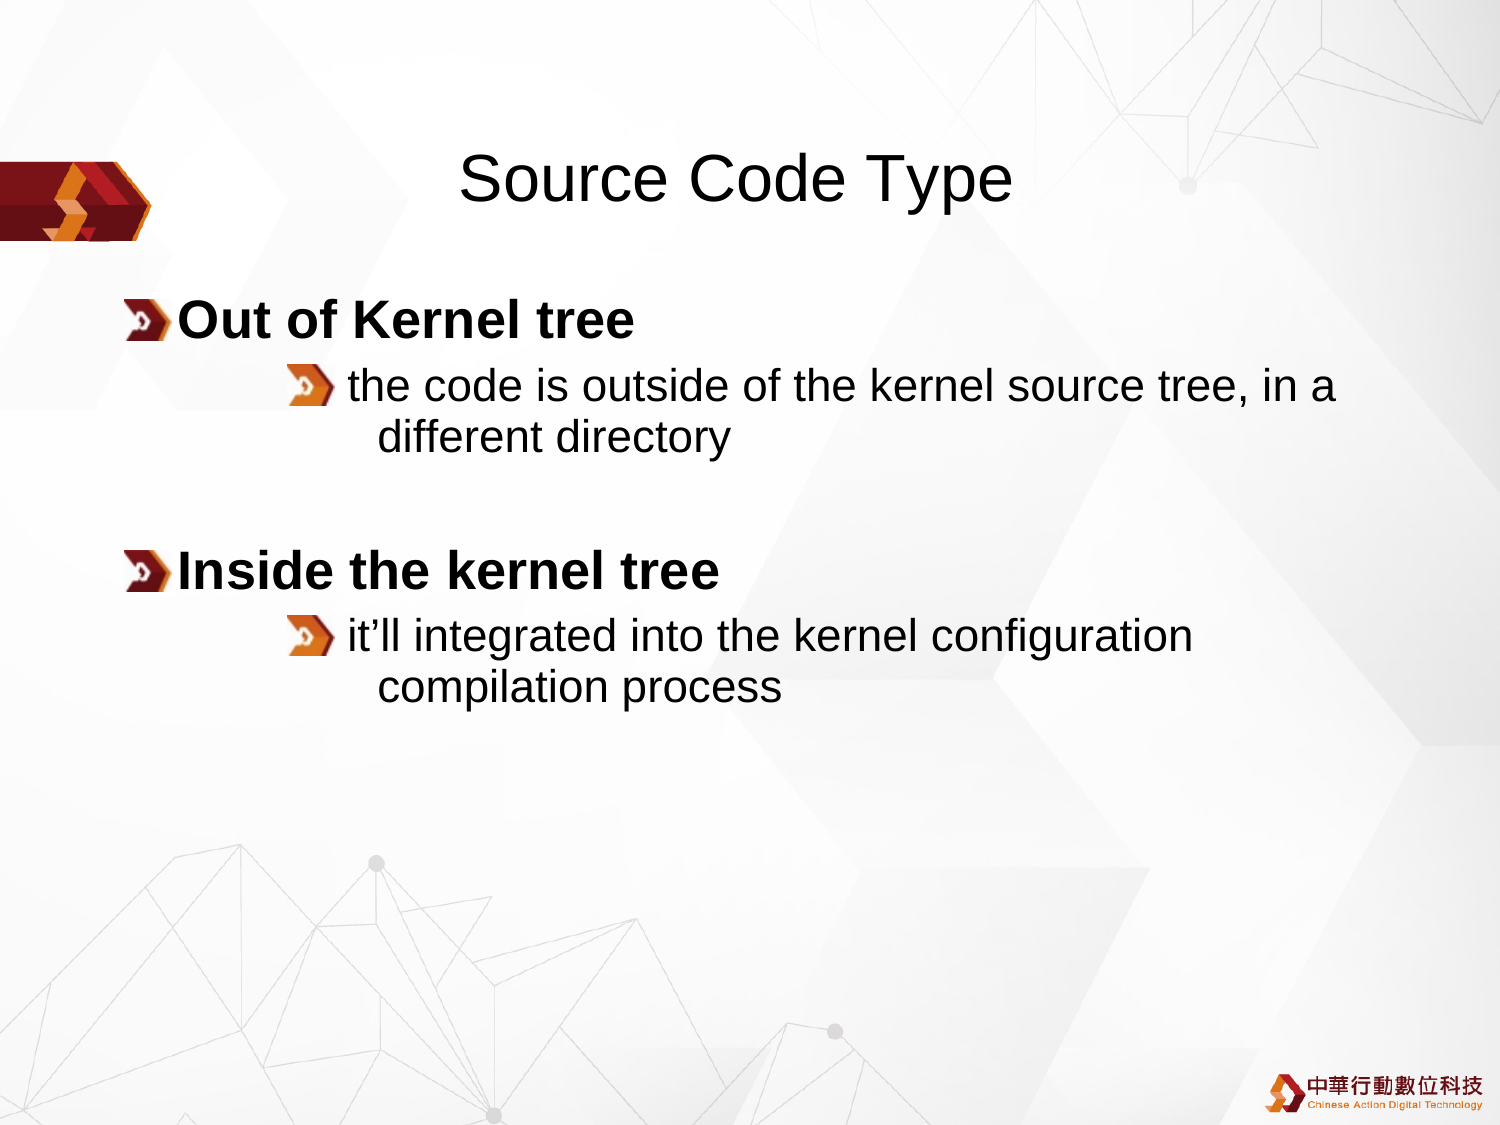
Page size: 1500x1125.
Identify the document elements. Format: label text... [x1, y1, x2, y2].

picture [0, 0, 1500, 1125]
list Out of Kernel tree the code is outside of the kernel source tree, in a different directory Inside the kernel tree it’ll integrated into the kernel configuration compilation process [107, 290, 1425, 943]
title Source Code Type [107, 101, 1367, 255]
